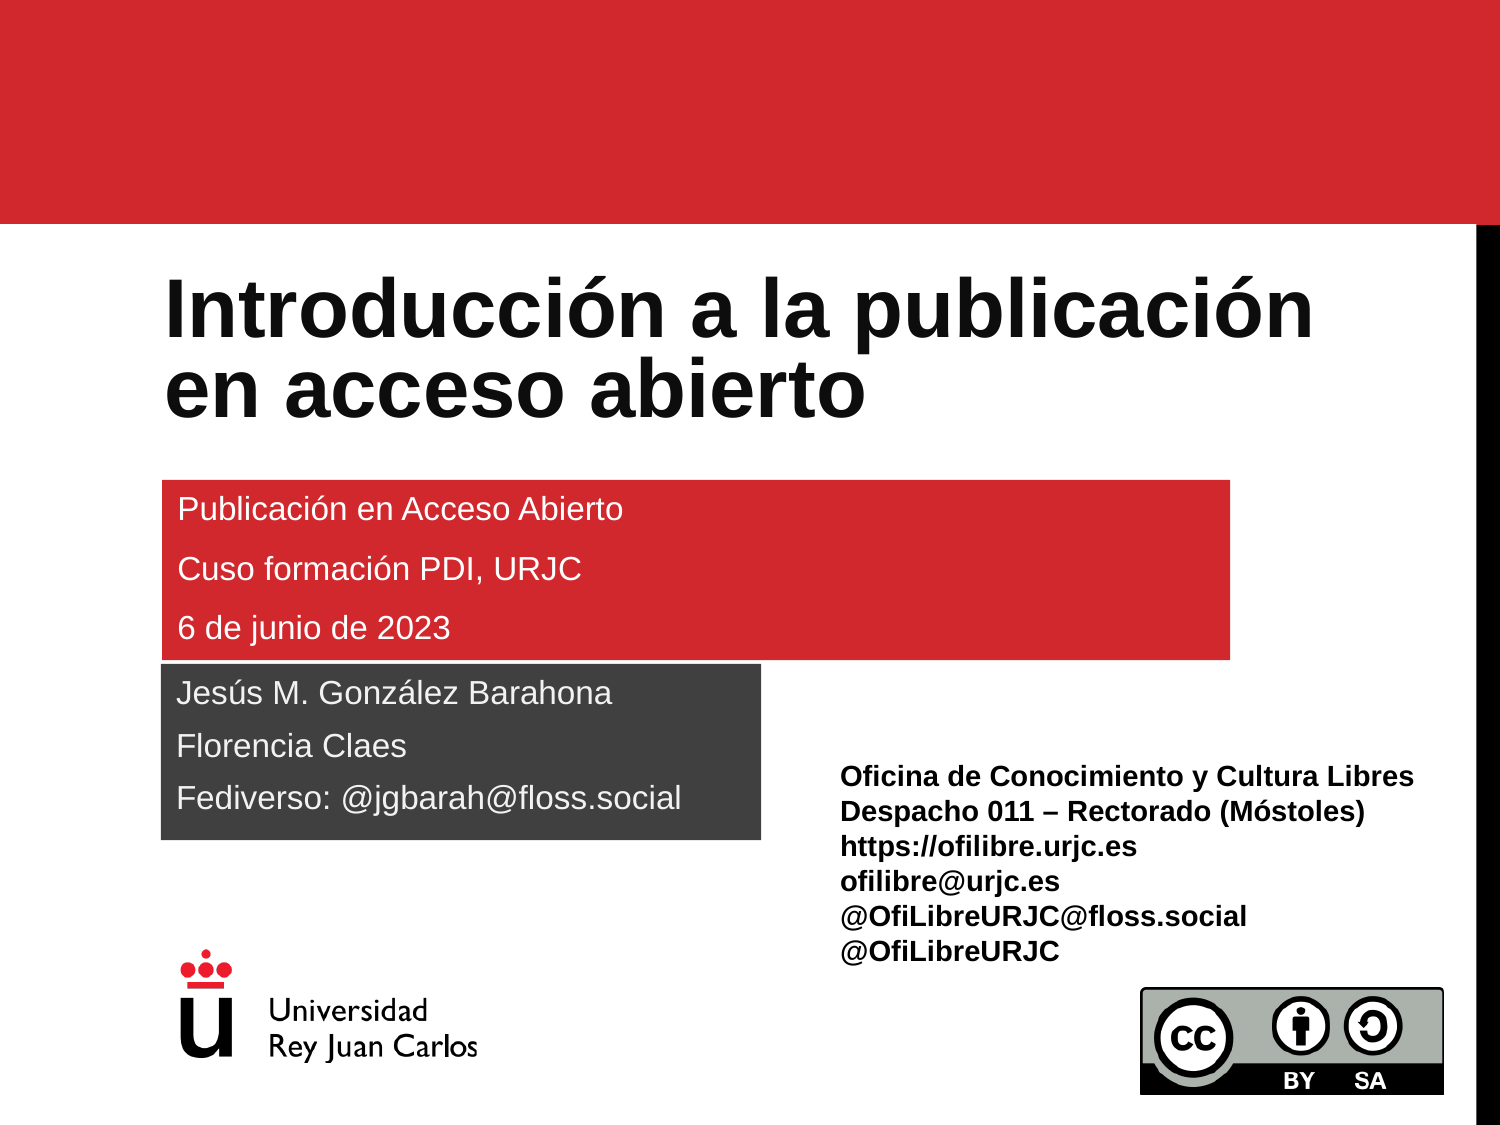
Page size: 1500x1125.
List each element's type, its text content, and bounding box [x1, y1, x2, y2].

text_box [0, 0, 1500, 224]
picture [1140, 987, 1444, 1096]
text_box Publicación en Acceso Abierto Cuso formación PDI, URJC 6 de junio de 2023 [162, 479, 1231, 661]
text_box Jesús M. González Barahona Florencia Claes Fediverso: @jgbarah@floss.social [160, 663, 762, 841]
text_box Oficina de Conocimiento y Cultura Libres Despacho 011 – Rectorado (Móstoles) https://ofilibre.urjc.es ofilibre@urjc.es @OfiLibreURJC@floss.social @OfiLibreURJC [825, 750, 1446, 976]
picture [180, 949, 477, 1063]
text_box Introducción a la publicación en acceso abierto [149, 179, 1382, 521]
